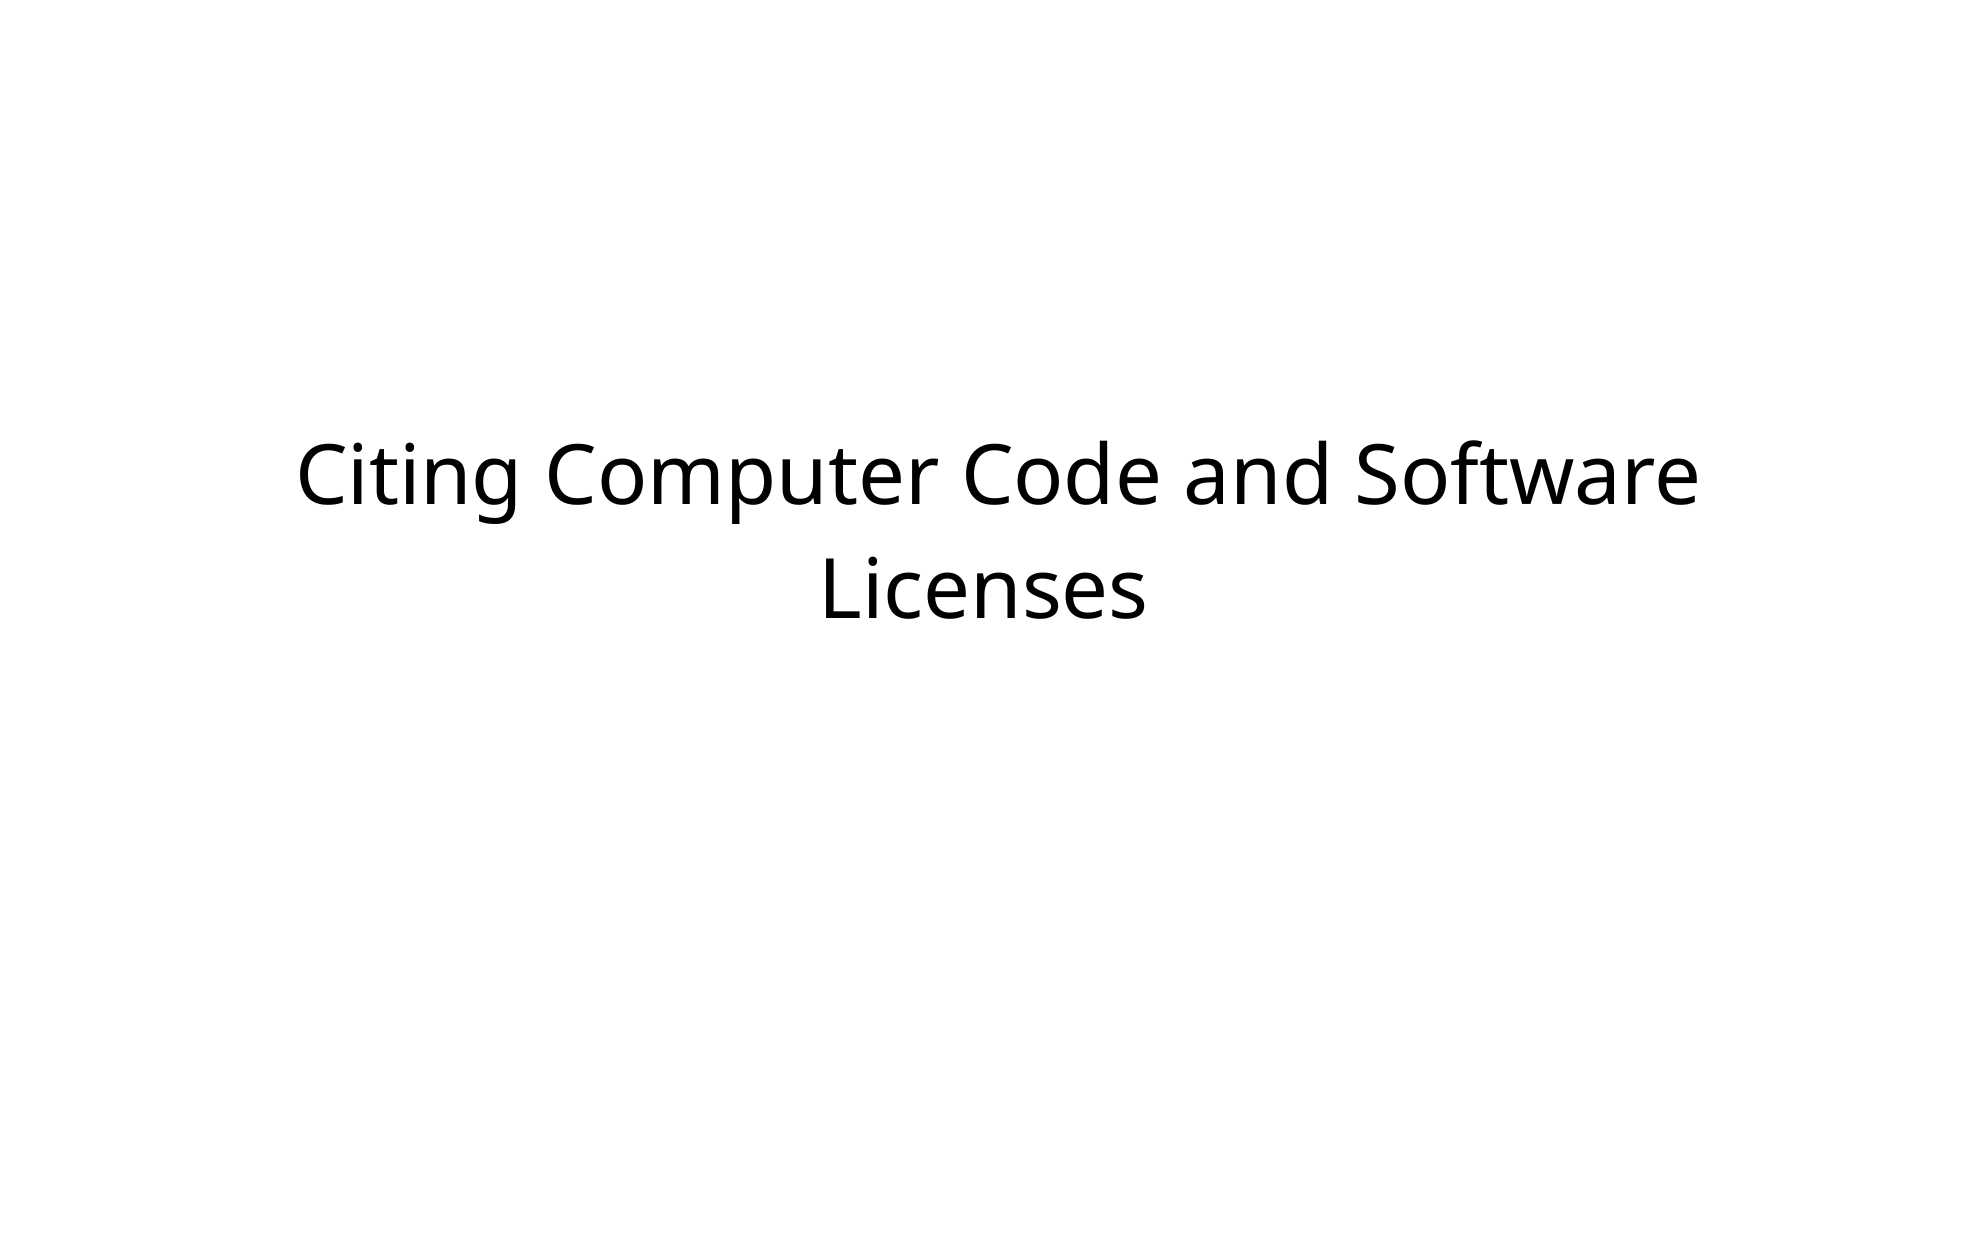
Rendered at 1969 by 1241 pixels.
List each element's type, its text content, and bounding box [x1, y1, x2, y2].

subtitle Citing Computer Code and Software Licenses [98, 49, 1870, 1010]
